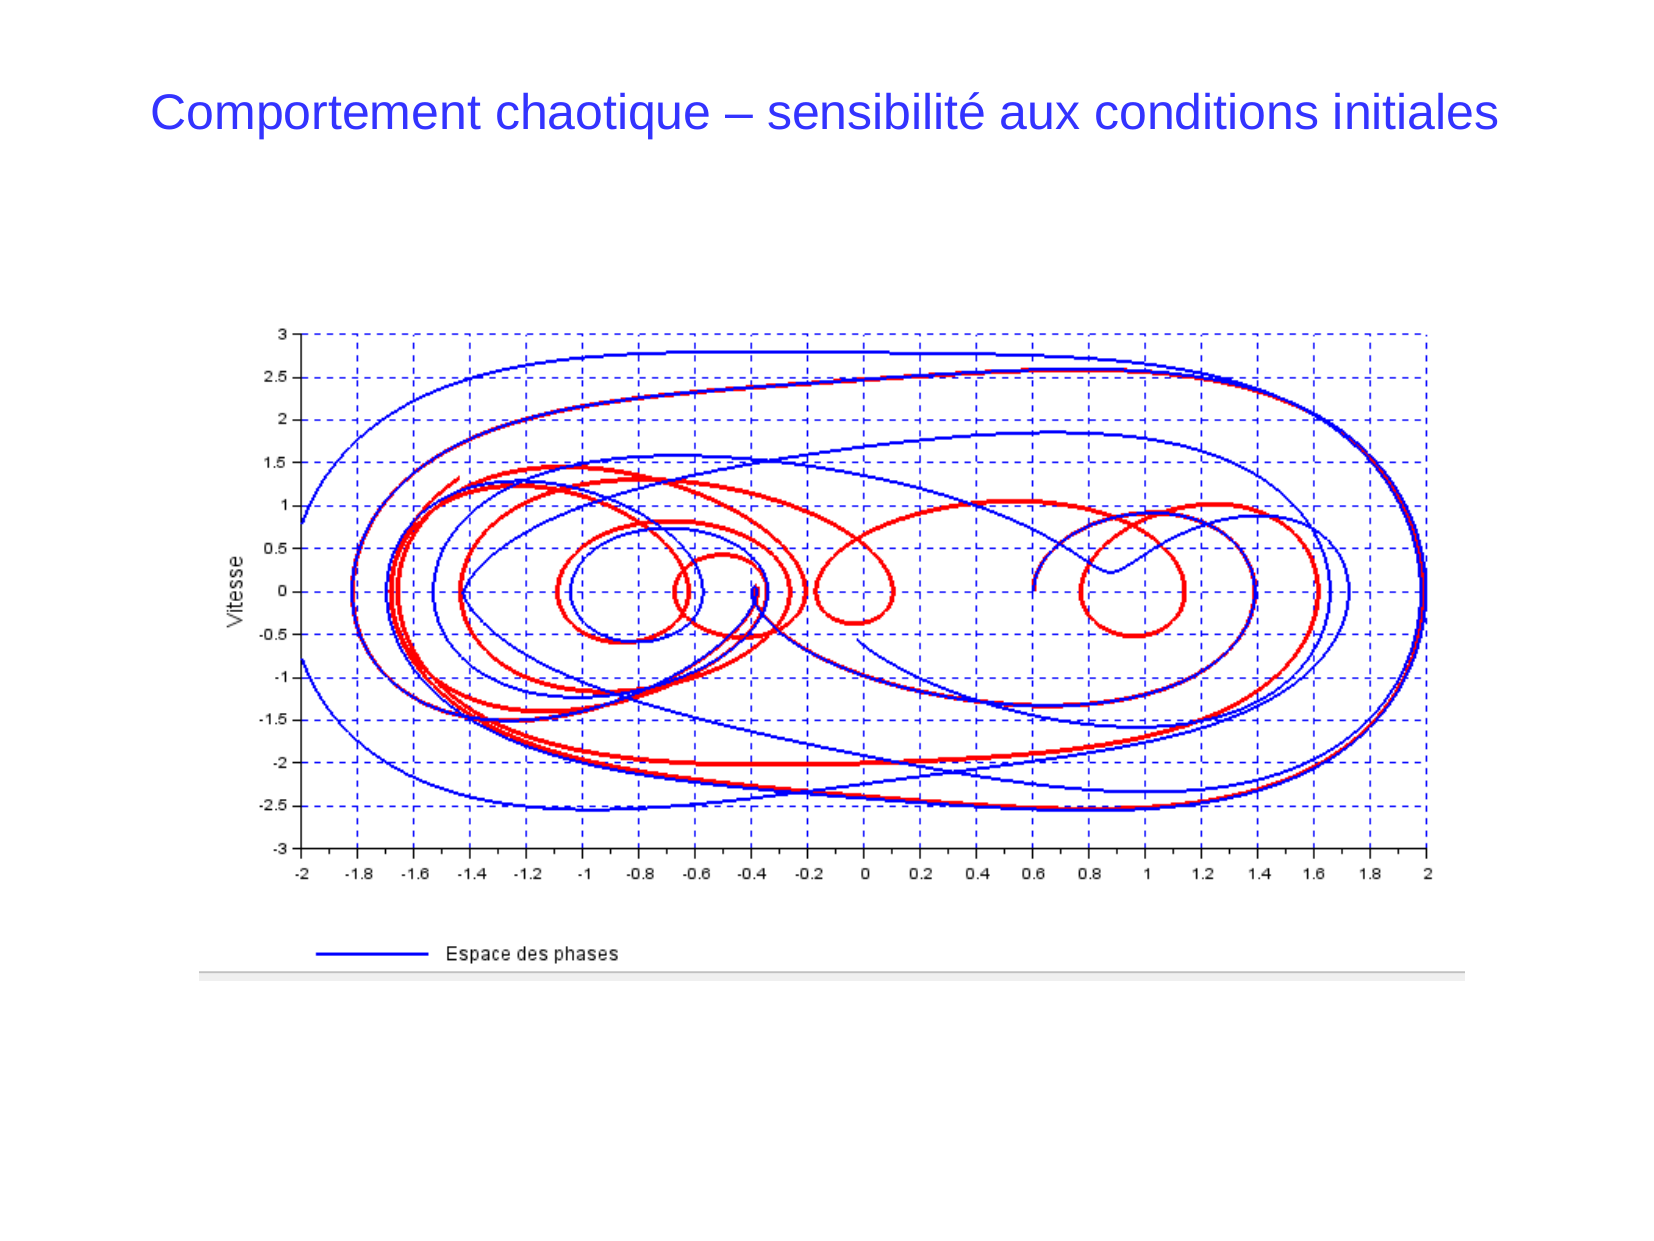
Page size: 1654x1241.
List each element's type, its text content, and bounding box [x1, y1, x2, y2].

picture [199, 307, 1465, 981]
text_box Comportement chaotique – sensibilité aux conditions initiales [135, 76, 1565, 148]
